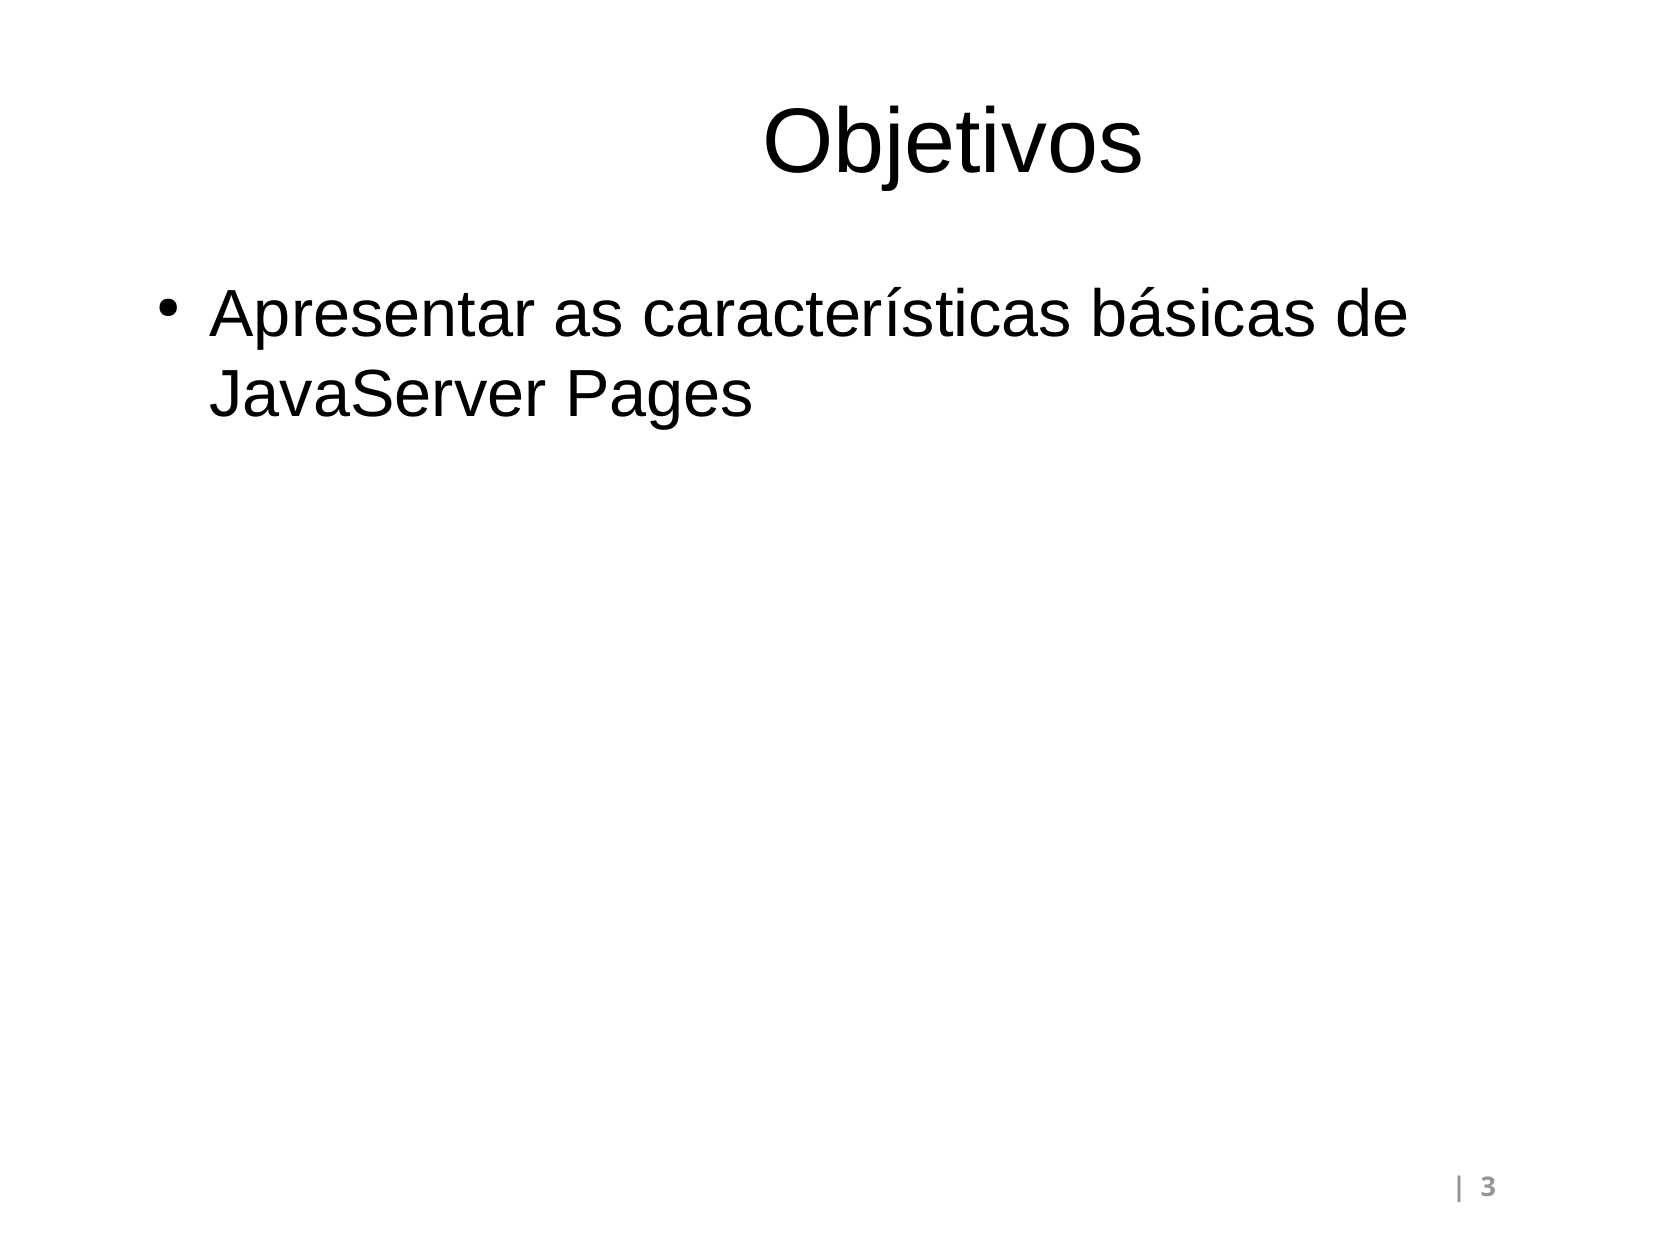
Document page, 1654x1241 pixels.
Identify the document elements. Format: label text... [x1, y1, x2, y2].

title Objetivos [234, 0, 1640, 198]
text_box | <número> [711, 1162, 1511, 1217]
list Apresentar as características básicas de JavaServer Pages [124, 261, 1530, 1117]
